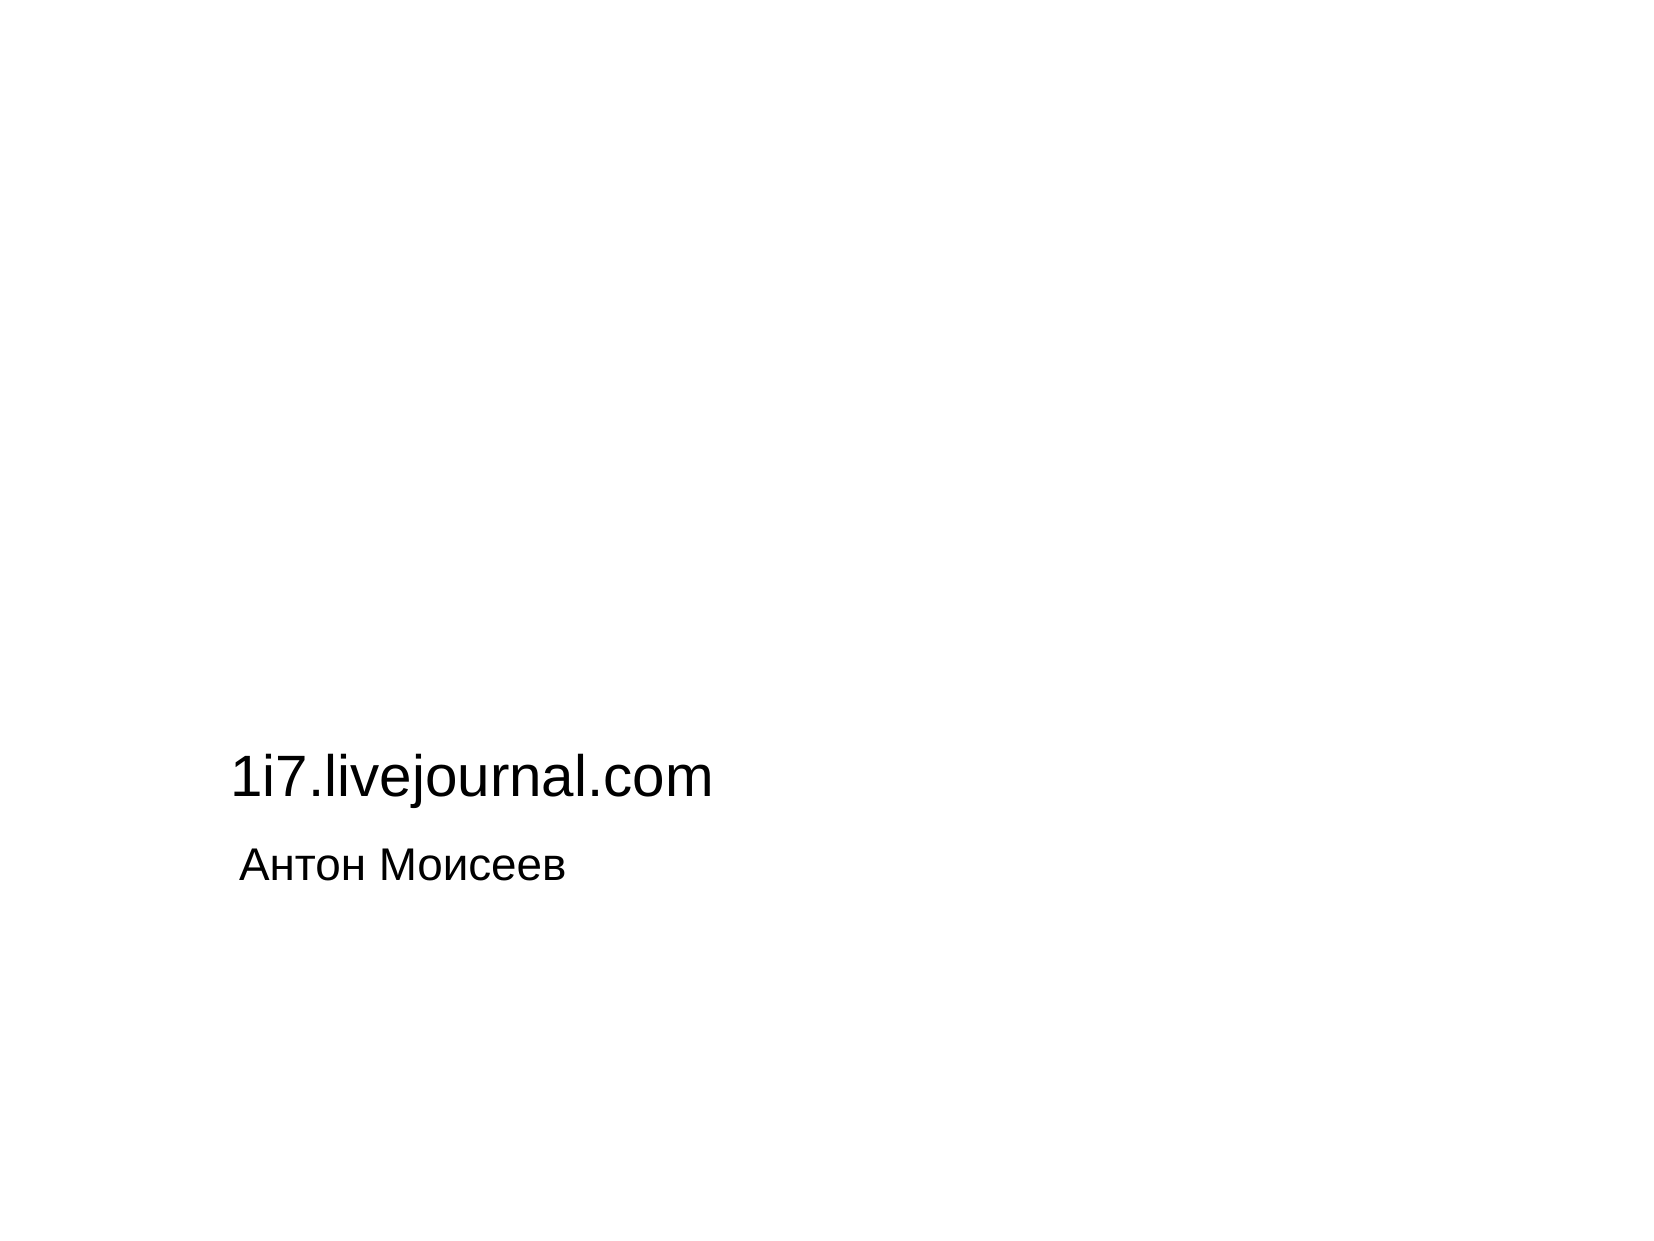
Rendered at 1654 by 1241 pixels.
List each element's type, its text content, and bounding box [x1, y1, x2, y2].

list 1i7.livejournal.com [23, 744, 851, 832]
text_box Антон Моисеев [224, 831, 662, 898]
